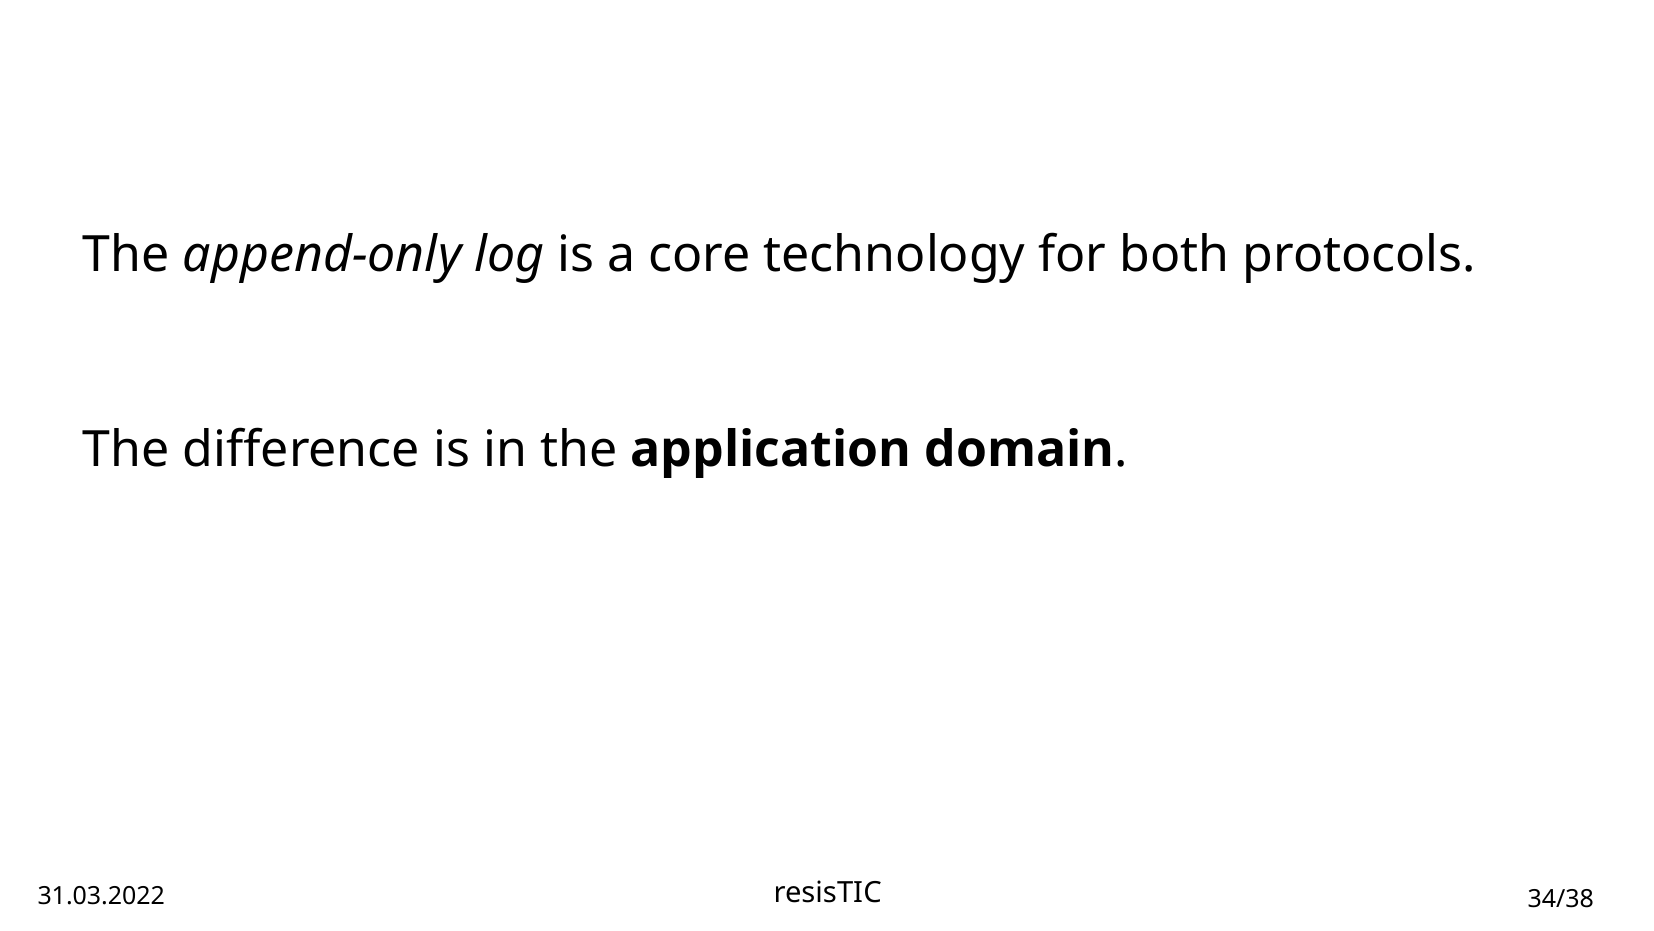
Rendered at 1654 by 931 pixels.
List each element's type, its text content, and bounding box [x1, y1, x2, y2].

list The append-only log is a core technology for both protocols. The difference is in the application domain. [82, 217, 1571, 758]
text_box 34/38 [1383, 873, 1609, 919]
